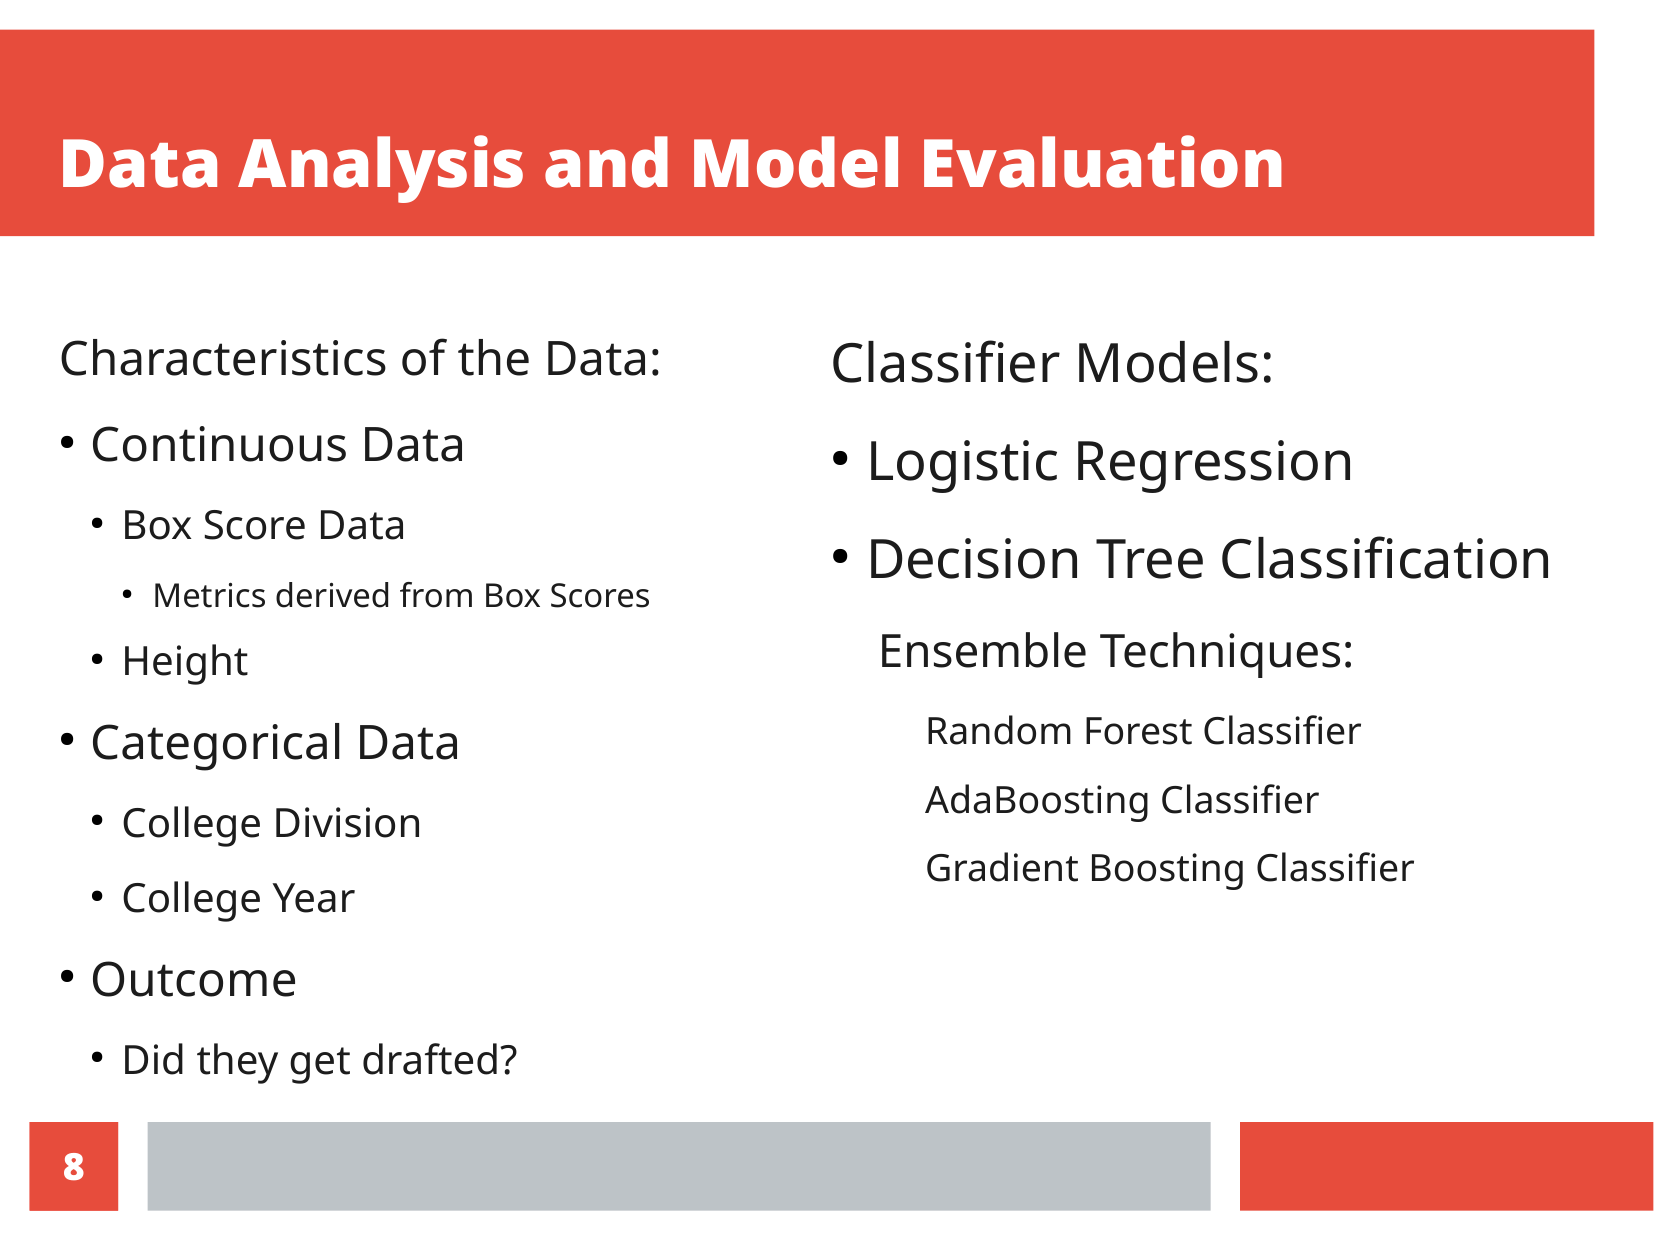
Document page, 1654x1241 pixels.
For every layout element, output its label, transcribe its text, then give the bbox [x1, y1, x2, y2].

list Characteristics of the Data: Continuous Data Box Score Data Metrics derived from Box Scores Height Categorical Data College Division College Year Outcome Did they get drafted? [59, 324, 794, 1093]
list Classifier Models: Logistic Regression Decision Tree Classification Ensemble Techniques: Random Forest Classifier AdaBoosting Classifier Gradient Boosting Classifier [830, 324, 1566, 1093]
title Data Analysis and Model Evaluation [59, 59, 1595, 207]
